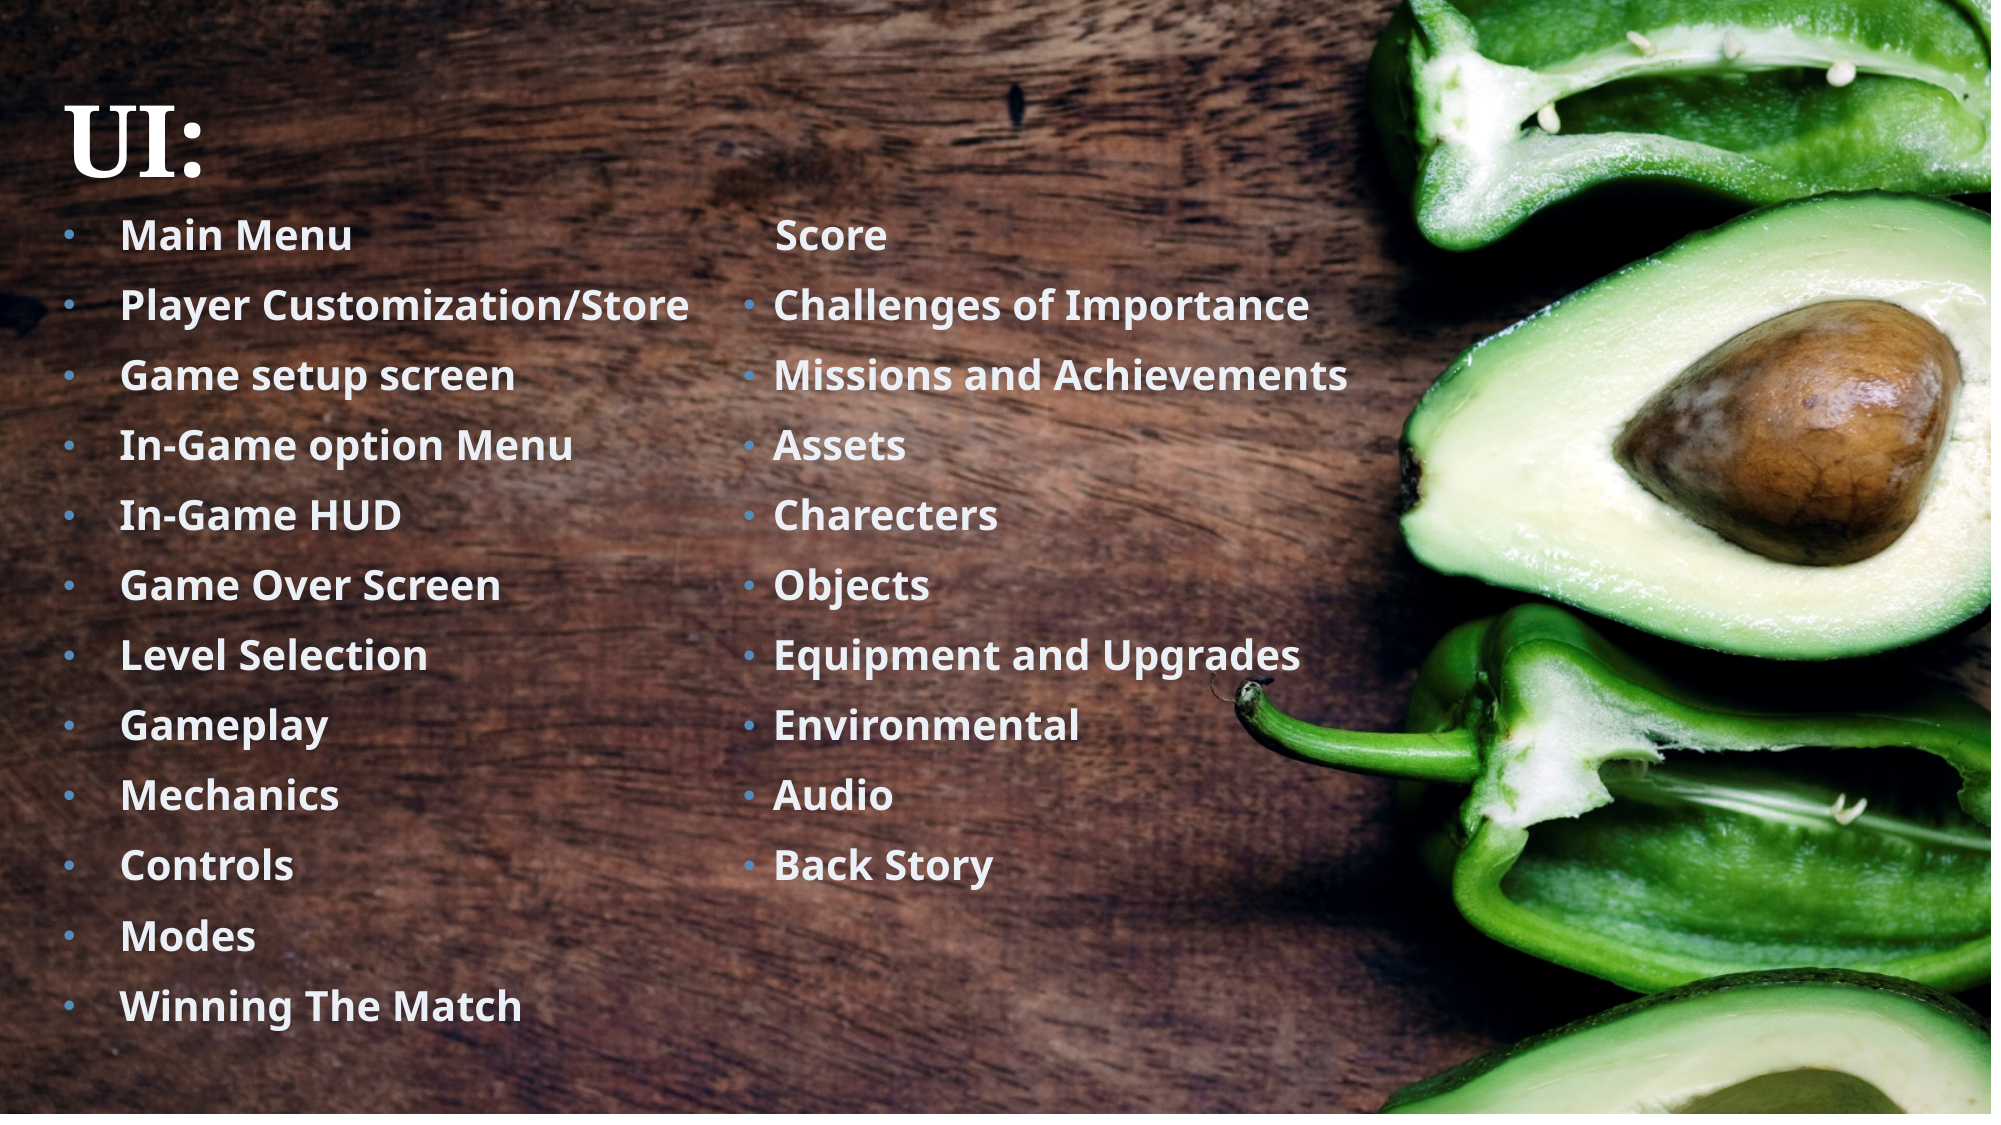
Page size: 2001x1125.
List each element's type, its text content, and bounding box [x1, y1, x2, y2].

list Main Menu Player Customization/Store Game setup screen In-Game option Menu In-Game HUD Game Over Screen Level Selection Gameplay Mechanics Controls Modes Winning The Match [48, 207, 727, 1089]
picture [0, 0, 1991, 1114]
title UI: [48, 20, 260, 207]
list Score Challenges of Importance Missions and Achievements Assets Charecters Objects Equipment and Upgrades Environmental Audio Back Story [727, 207, 1416, 1089]
